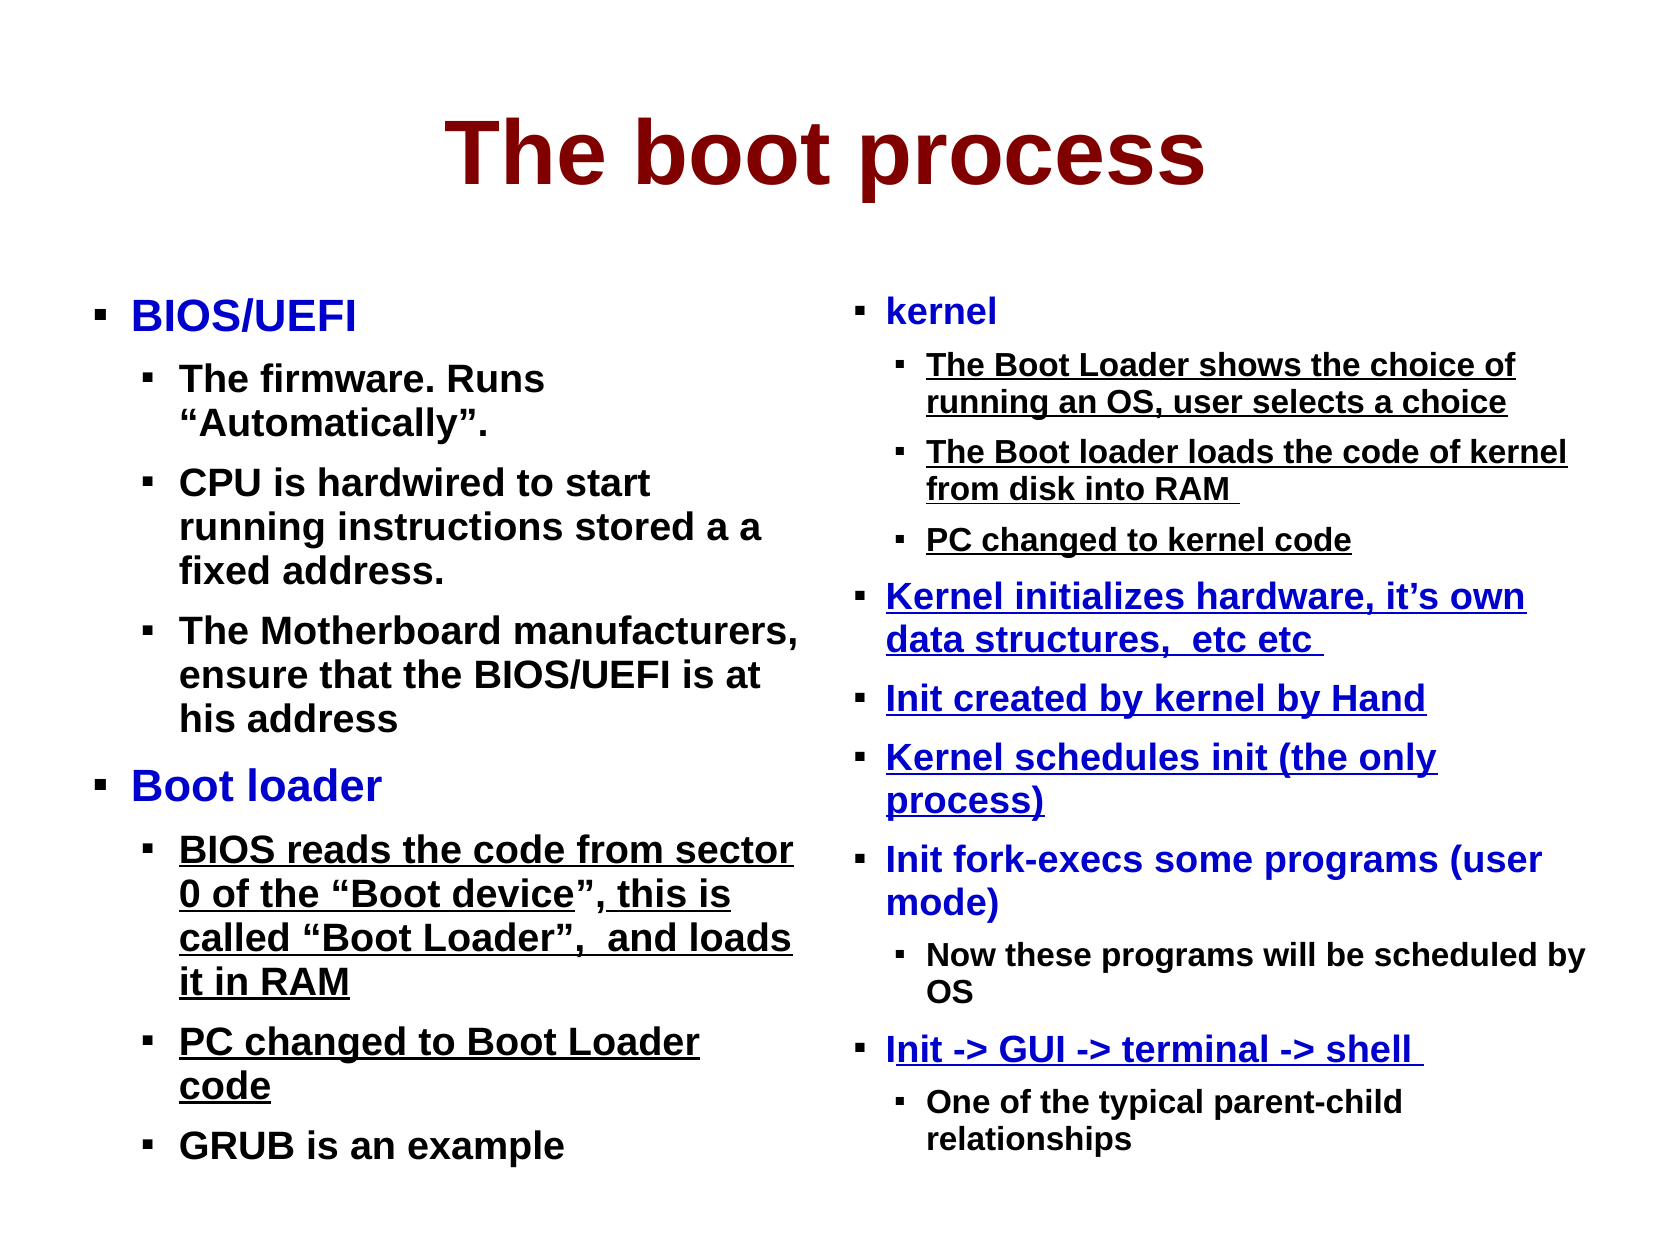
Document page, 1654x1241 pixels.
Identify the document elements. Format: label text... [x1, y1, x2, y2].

list kernel The Boot Loader shows the choice of running an OS, user selects a choice The Boot loader loads the code of kernel from disk into RAM PC changed to kernel code Kernel initializes hardware, it’s own data structures, etc etc Init created by kernel by Hand Kernel schedules init (the only process) Init fork-execs some programs (user mode) Now these programs will be scheduled by OS Init -> GUI -> terminal -> shell One of the typical parent-child relationships [845, 290, 1595, 1170]
list BIOS/UEFI The firmware. Runs “Automatically”. CPU is hardwired to start running instructions stored a a fixed address. The Motherboard manufacturers, ensure that the BIOS/UEFI is at his address Boot loader BIOS reads the code from sector 0 of the “Boot device”, this is called “Boot Loader”, and loads it in RAM PC changed to Boot Loader code GRUB is an example [82, 290, 804, 1182]
title The boot process [82, 49, 1571, 257]
